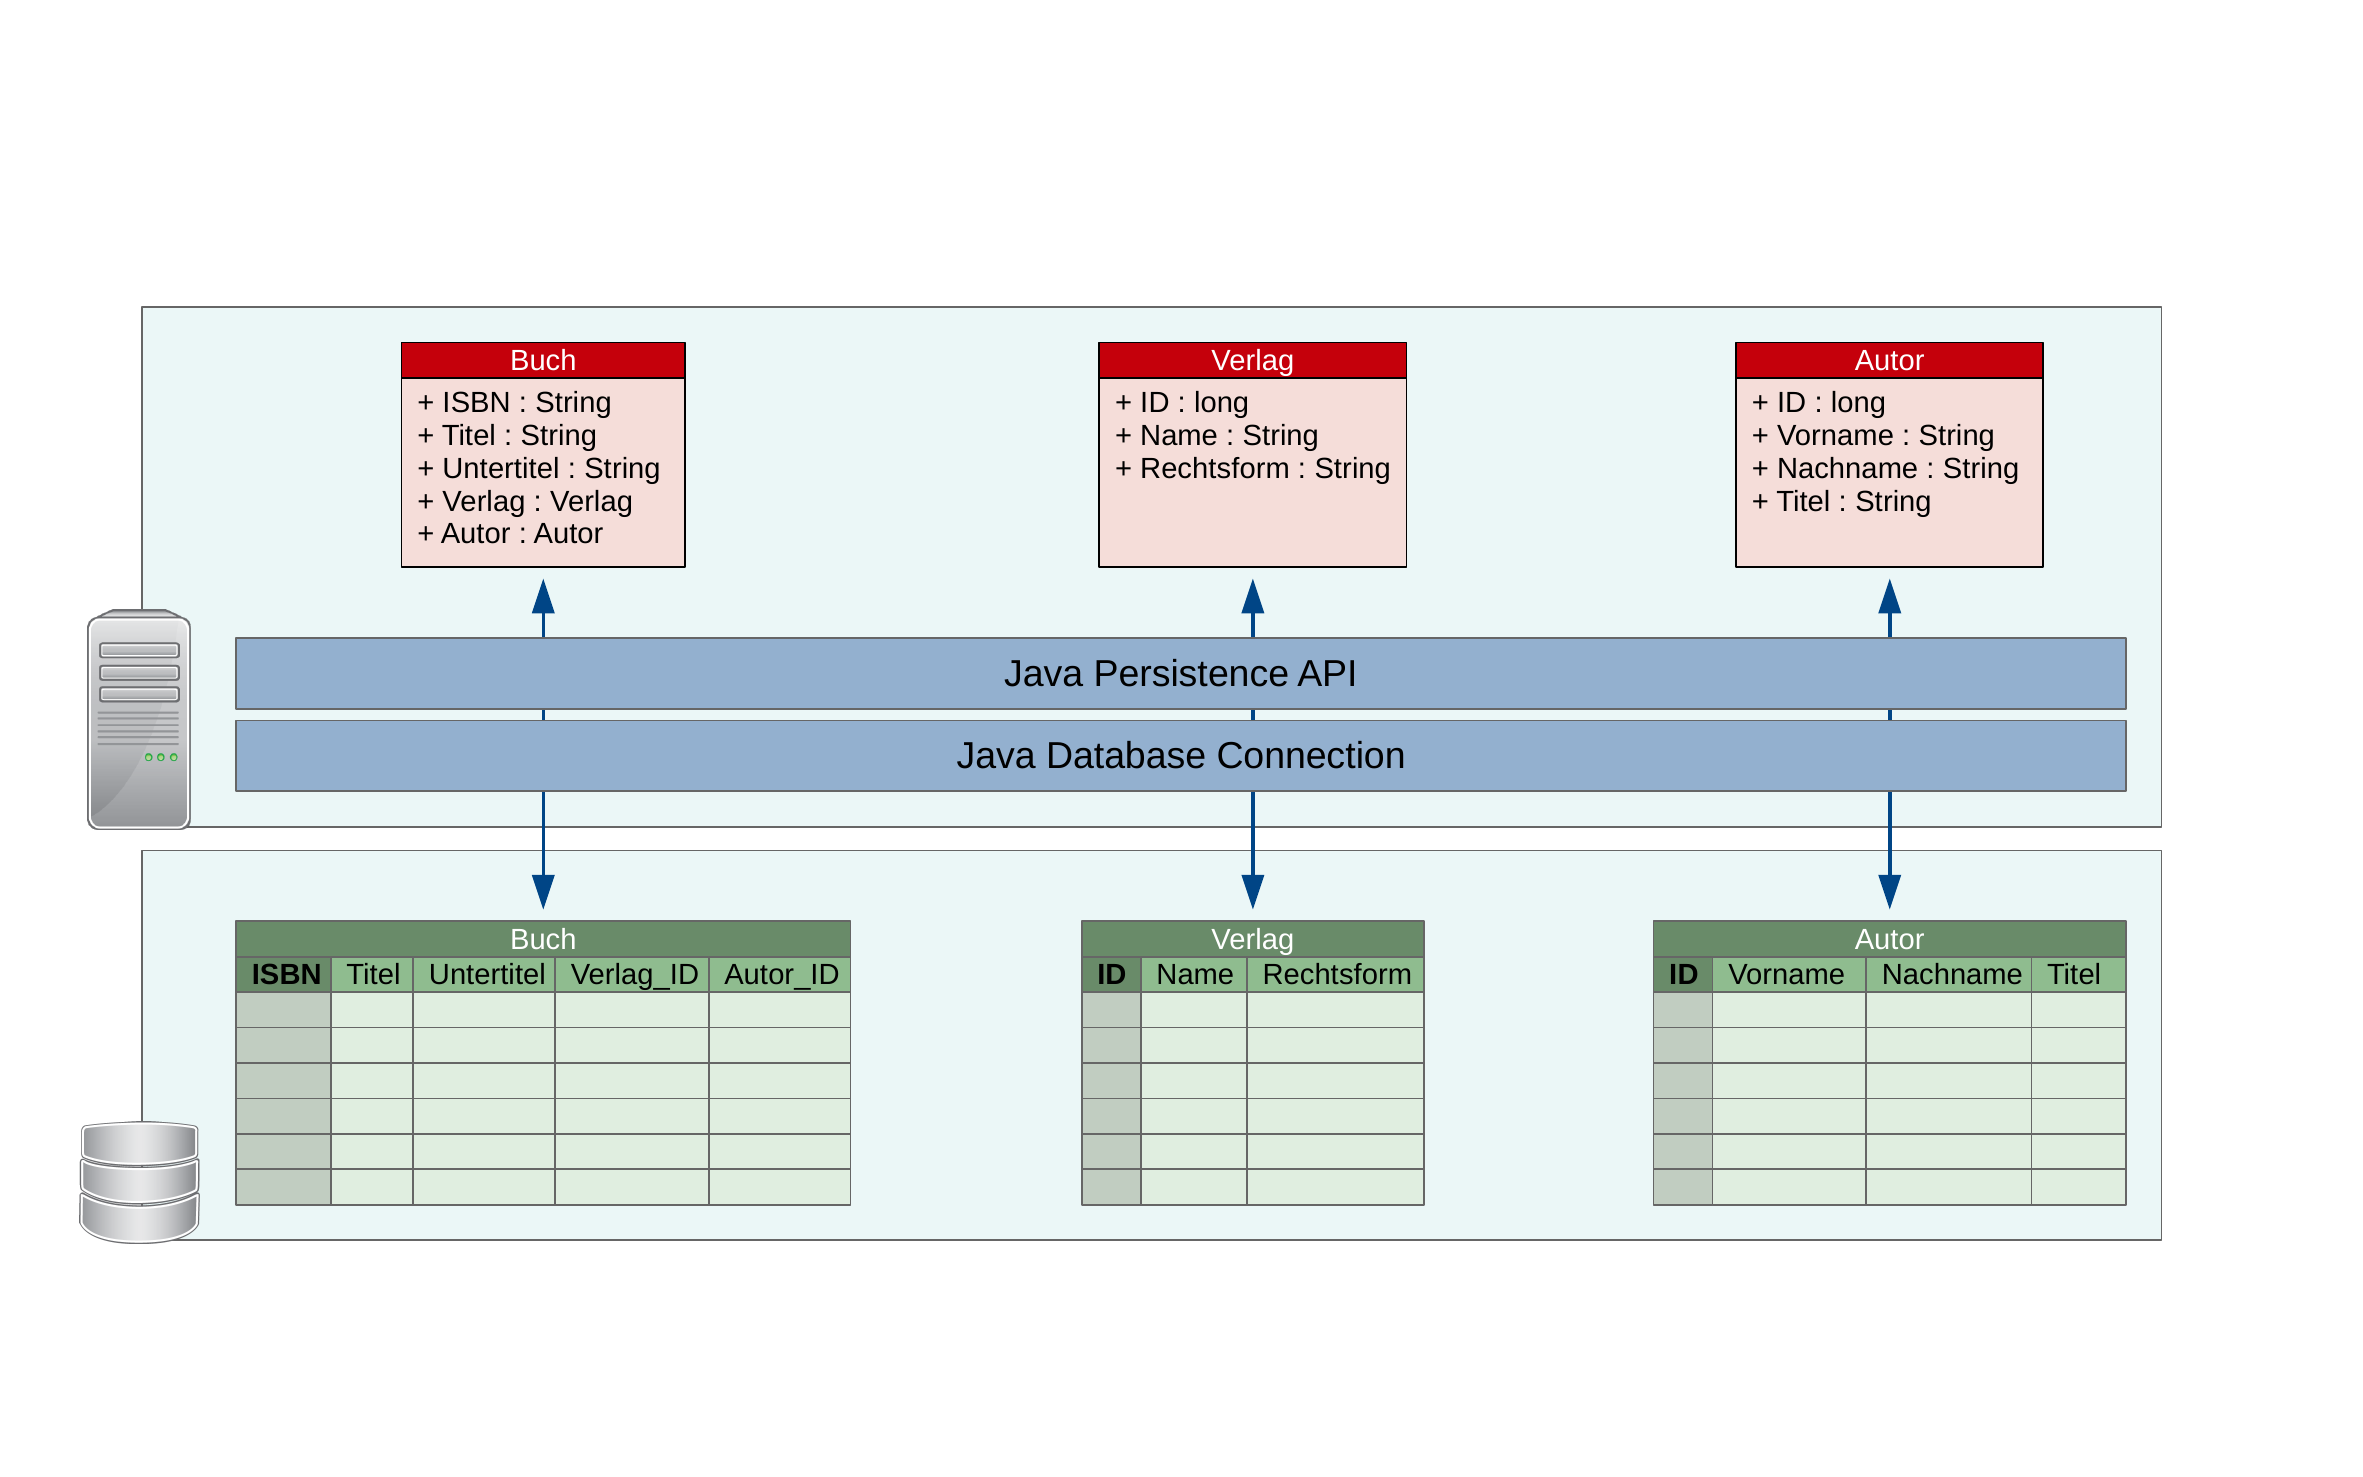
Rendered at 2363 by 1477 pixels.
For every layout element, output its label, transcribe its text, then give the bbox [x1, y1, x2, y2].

text_box Verlag_ID [555, 956, 708, 992]
text_box Name [1141, 956, 1247, 992]
text_box Autor_ID [708, 956, 851, 992]
text_box Vorname [1713, 956, 1866, 992]
picture [87, 609, 191, 830]
text_box [141, 307, 2162, 827]
text_box Titel [2031, 956, 2126, 992]
picture [79, 1121, 200, 1244]
text_box [545, 792, 1251, 827]
text_box Autor [1653, 921, 2126, 956]
text_box + ID : long + Vorname : String + Nachname : String + Titel : String [1736, 378, 2044, 567]
text_box Buch [401, 342, 686, 378]
text_box + ID : long + Name : String + Rechtsform : String [1099, 378, 1407, 567]
text_box ID [1653, 956, 1713, 993]
text_box Java Persistence API [236, 637, 2126, 709]
text_box Nachname [1866, 956, 2031, 992]
text_box Untertitel [413, 956, 555, 992]
text_box Titel [331, 956, 413, 992]
text_box [1255, 709, 1888, 720]
text_box Verlag [1099, 342, 1407, 378]
text_box Java Database Connection [236, 720, 2126, 792]
text_box Buch [236, 921, 851, 956]
text_box Rechtsform [1247, 956, 1425, 992]
text_box [141, 850, 2162, 1241]
text_box Verlag [1081, 921, 1425, 956]
text_box [1255, 792, 1888, 827]
text_box [545, 709, 1251, 720]
text_box + ISBN : String + Titel : String + Untertitel : String + Verlag : Verlag + Autor : Autor [401, 378, 686, 567]
text_box ID [1081, 956, 1141, 993]
text_box Autor [1736, 342, 2044, 378]
text_box ISBN [236, 956, 331, 993]
